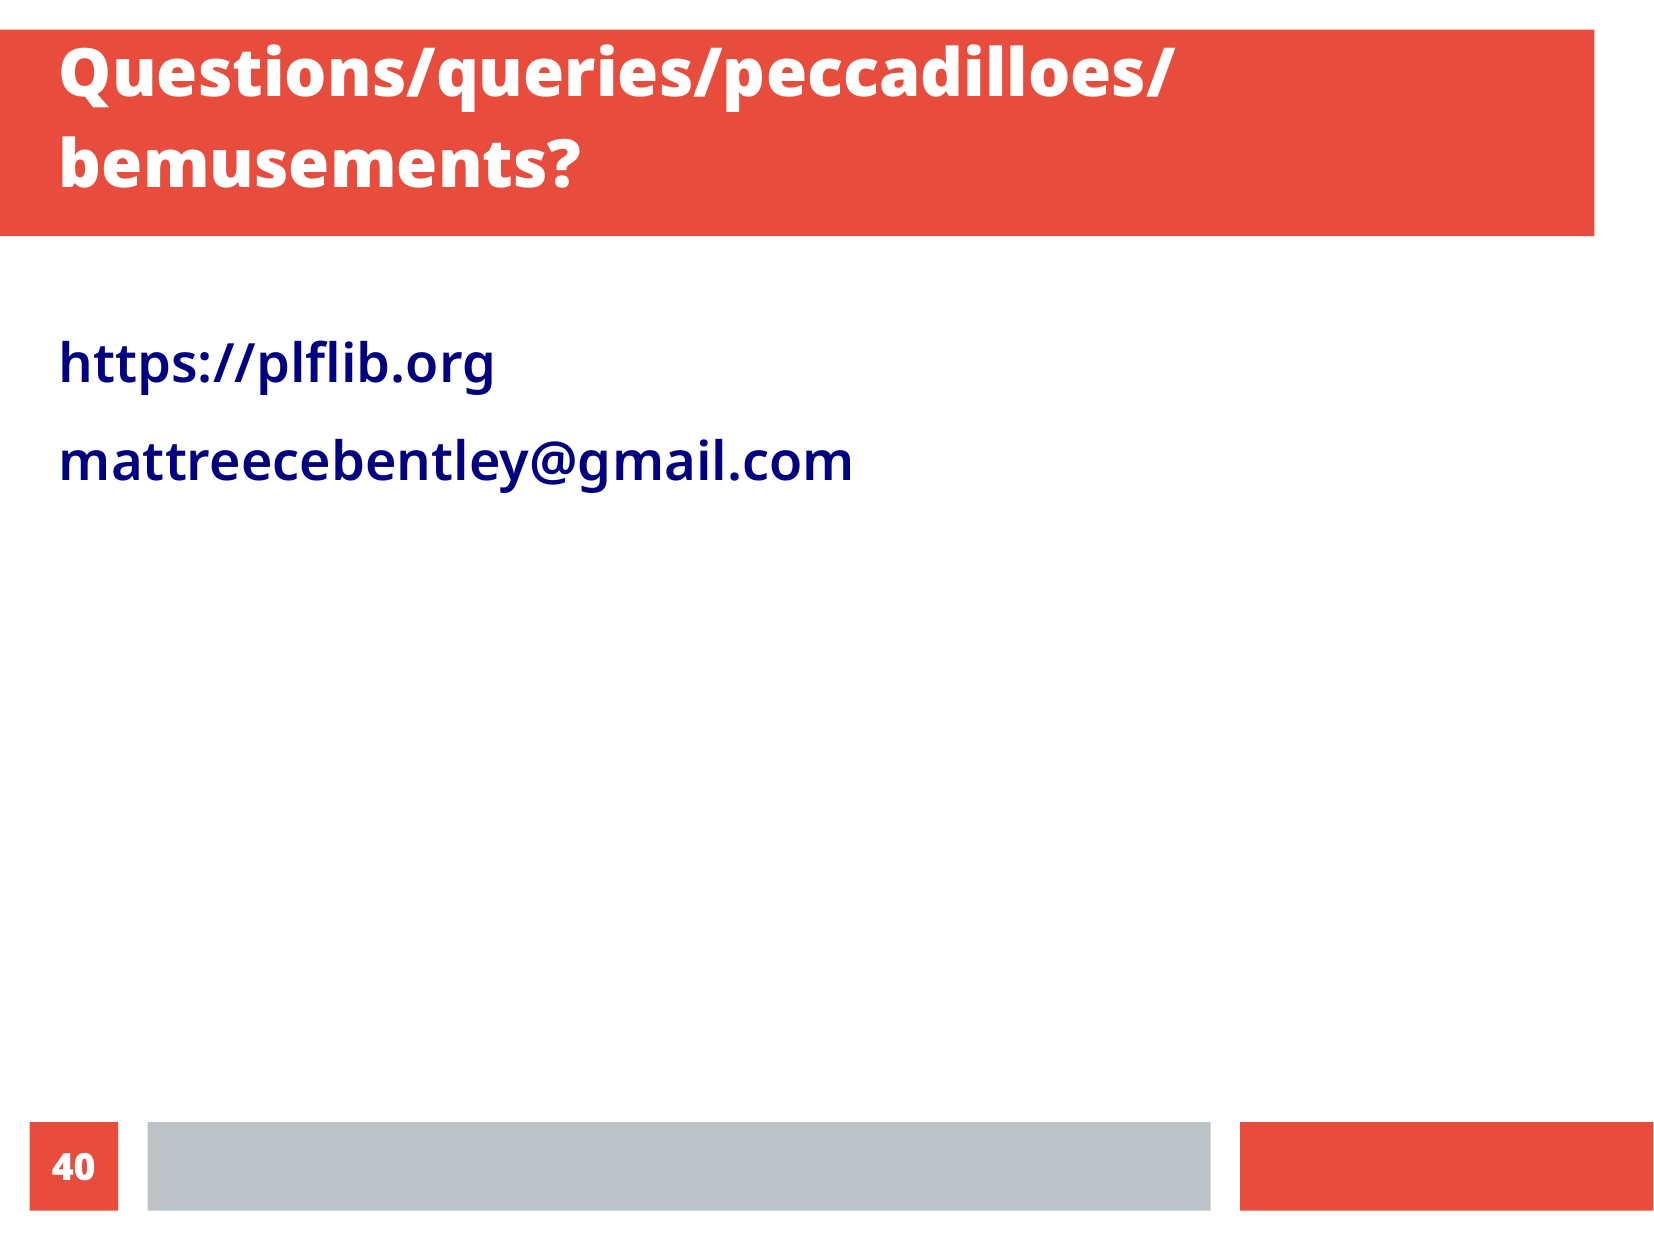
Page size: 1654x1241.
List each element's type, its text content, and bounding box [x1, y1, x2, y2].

title Questions/queries/peccadilloes/bemusements? [59, 59, 1595, 207]
list https://plflib.org mattreecebentley@gmail.com [59, 324, 1565, 1093]
